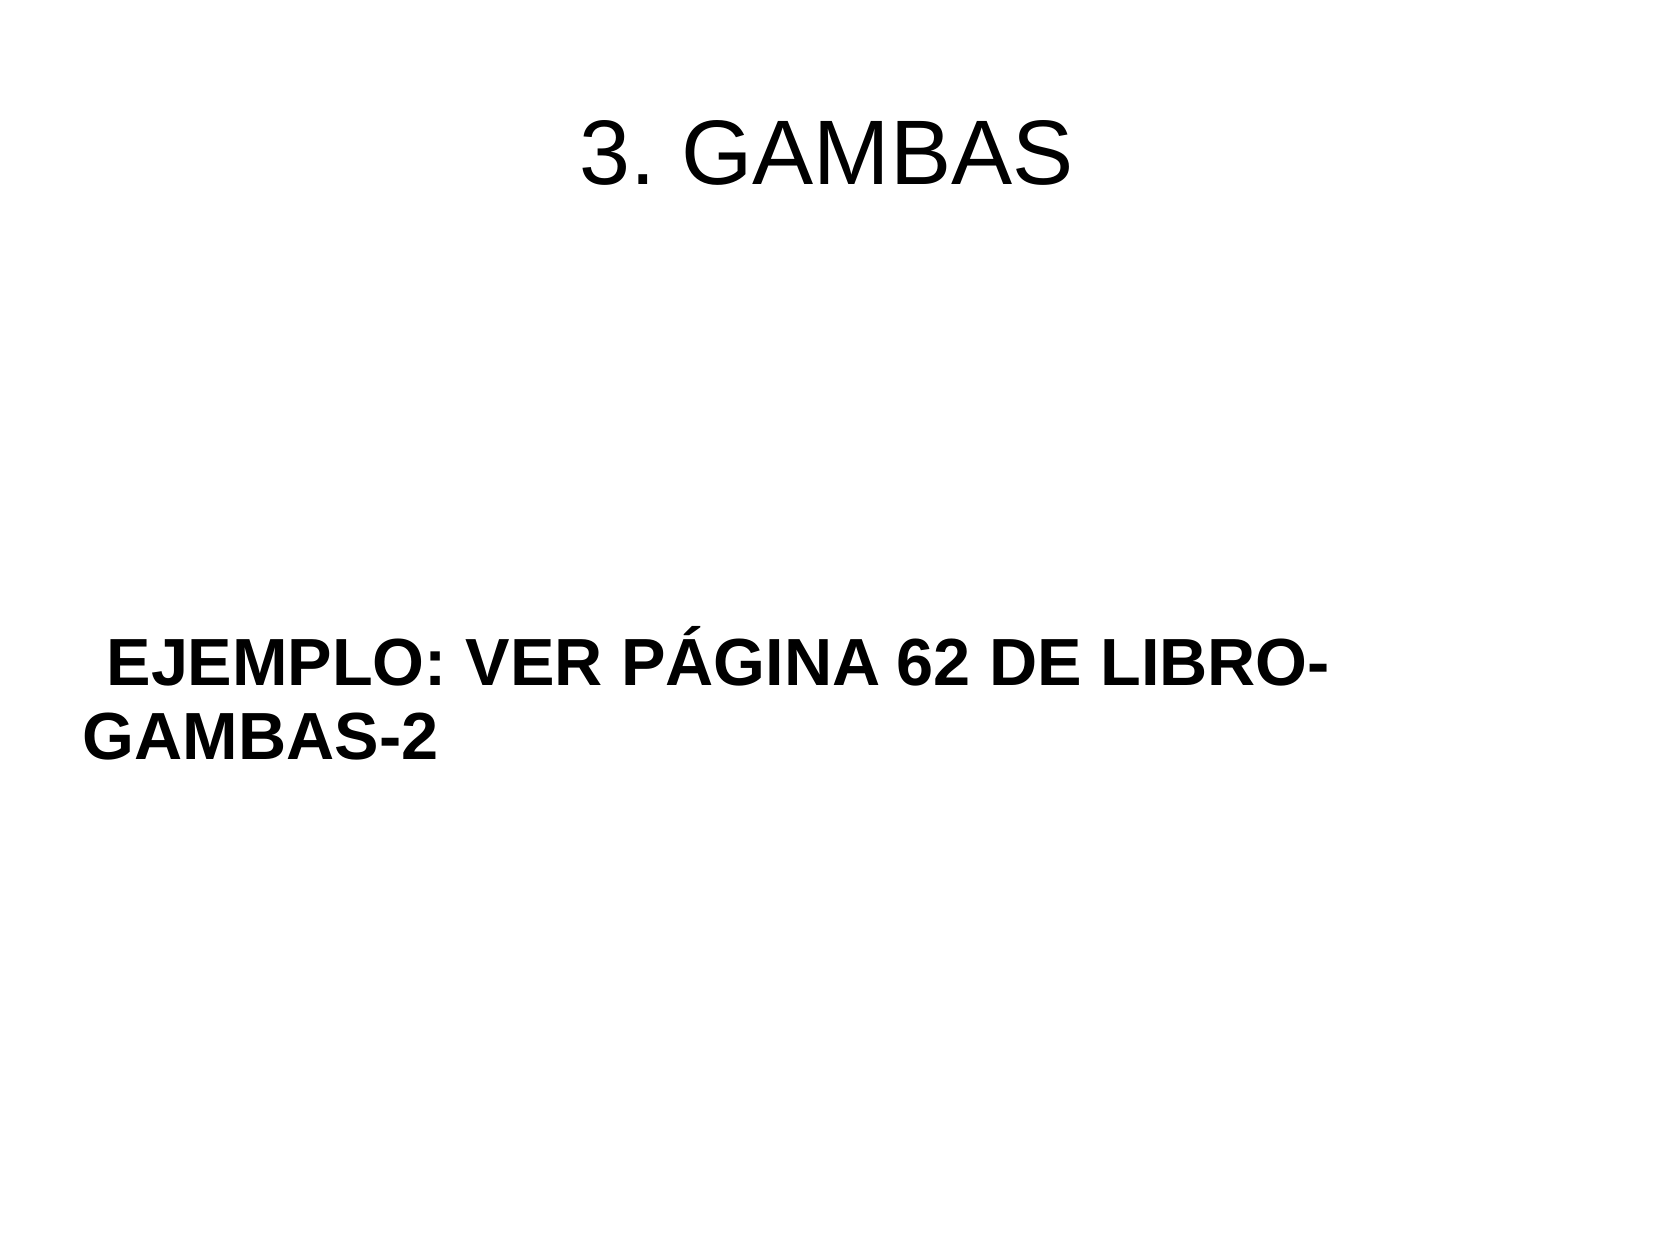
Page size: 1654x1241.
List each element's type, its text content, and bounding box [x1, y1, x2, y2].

title 3. GAMBAS [82, 49, 1571, 257]
subtitle EJEMPLO: VER PÁGINA 62 DE LIBRO-GAMBAS-2 [82, 290, 1571, 1109]
